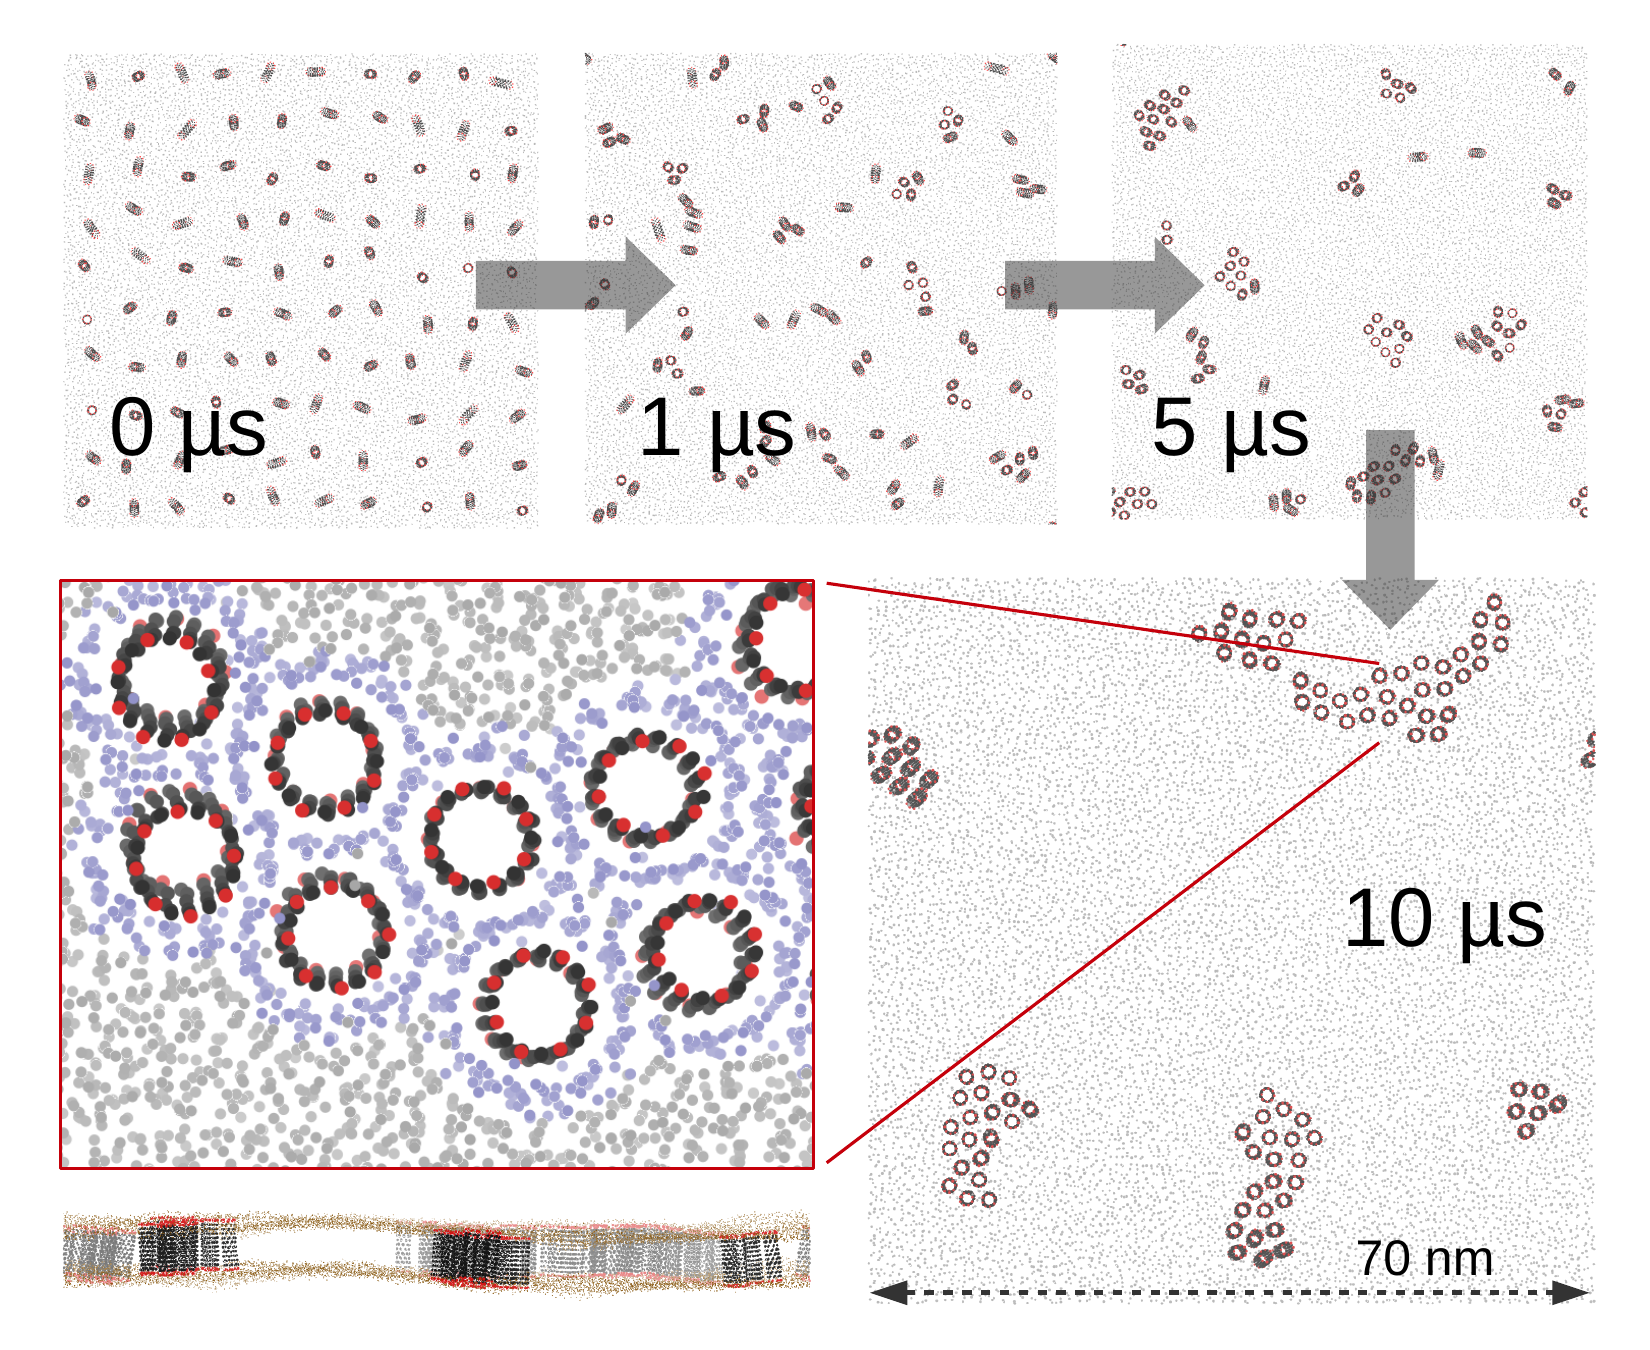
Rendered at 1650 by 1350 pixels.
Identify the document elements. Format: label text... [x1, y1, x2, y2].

picture [46, 1191, 827, 1309]
text_box [1341, 430, 1439, 630]
picture [57, 46, 544, 533]
text_box 70 nm [1340, 1222, 1519, 1349]
text_box 5 µs [1137, 372, 1385, 501]
picture [857, 566, 1608, 1315]
text_box [475, 236, 676, 334]
picture [577, 47, 1064, 530]
picture [1106, 37, 1594, 524]
text_box 1 µs [622, 372, 870, 501]
text_box 10 µs [1327, 864, 1620, 973]
text_box 0 µs [94, 372, 342, 501]
picture [61, 581, 812, 1167]
text_box [1005, 236, 1205, 334]
